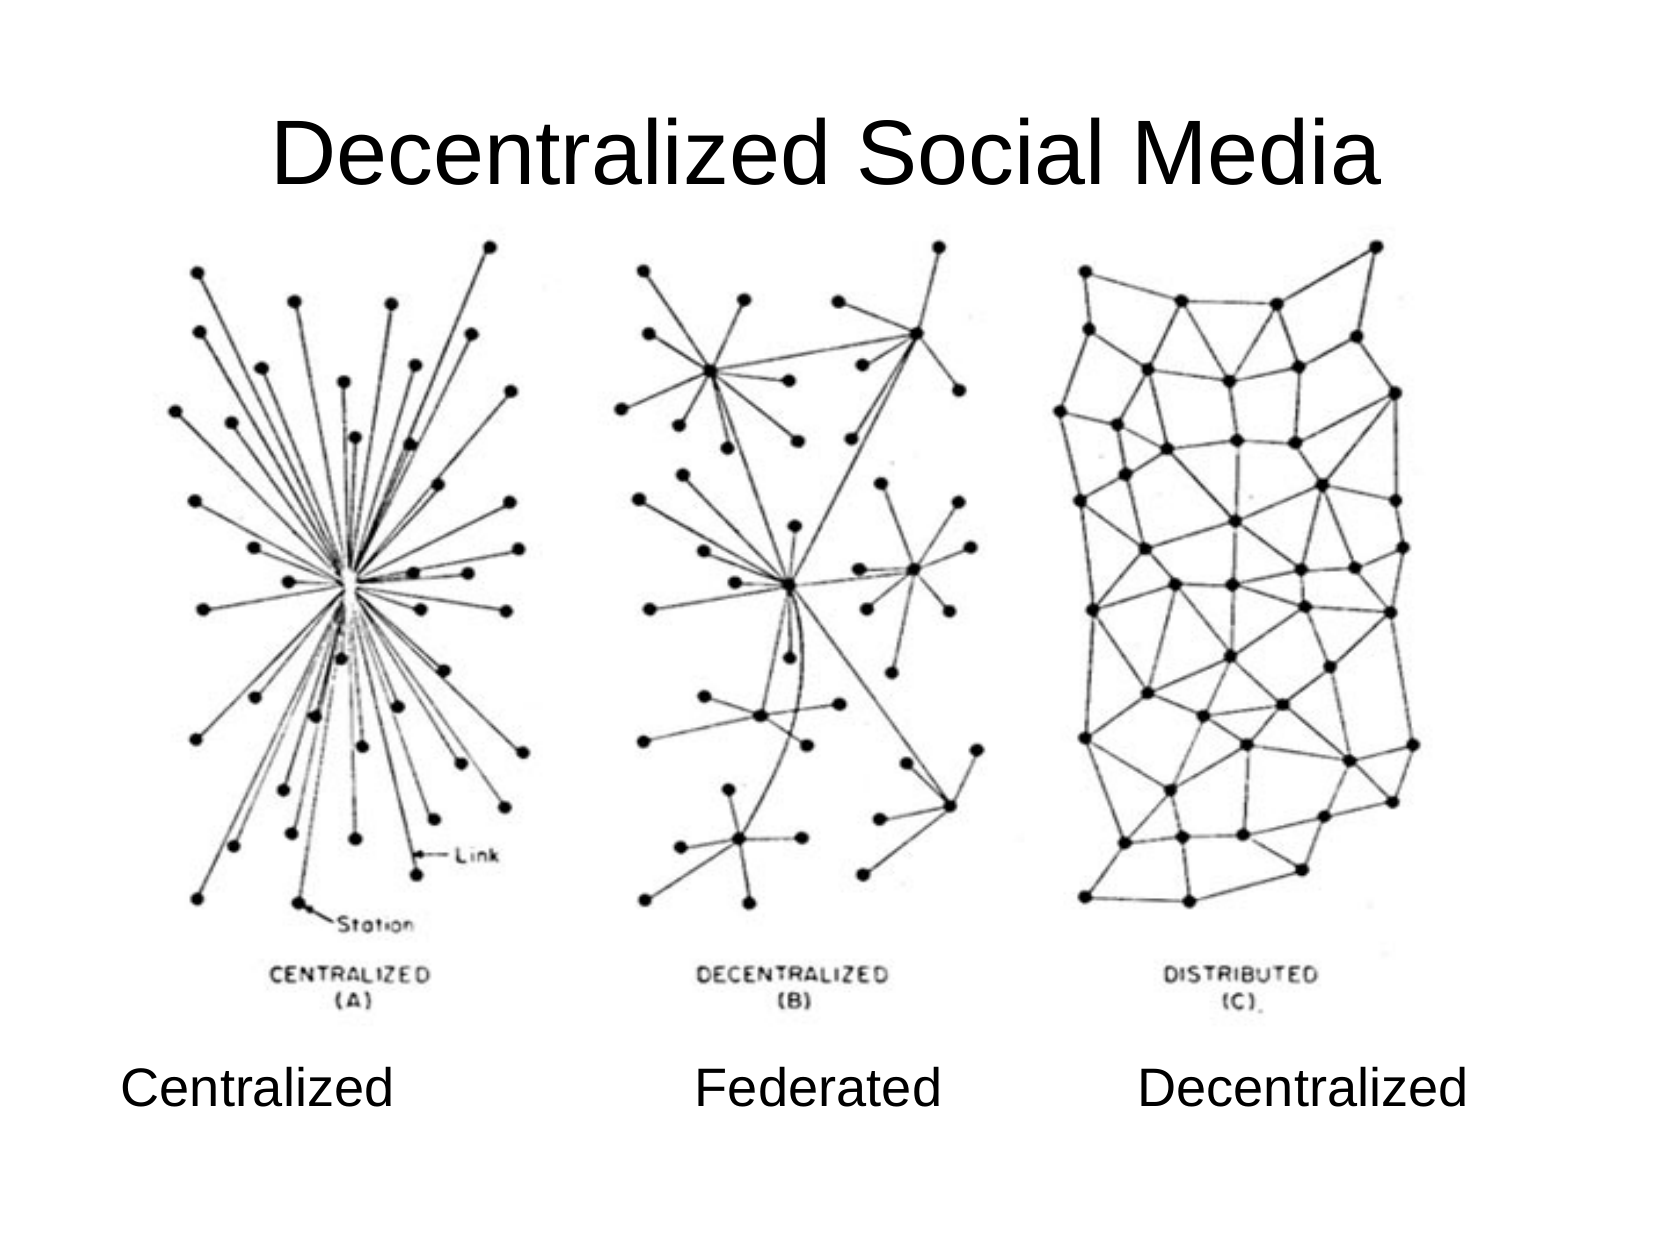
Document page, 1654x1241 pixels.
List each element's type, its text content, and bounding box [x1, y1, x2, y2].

text_box Centralized Federated Decentralized [105, 1049, 1486, 1126]
title Decentralized Social Media [82, 49, 1571, 257]
picture [135, 209, 1456, 1045]
